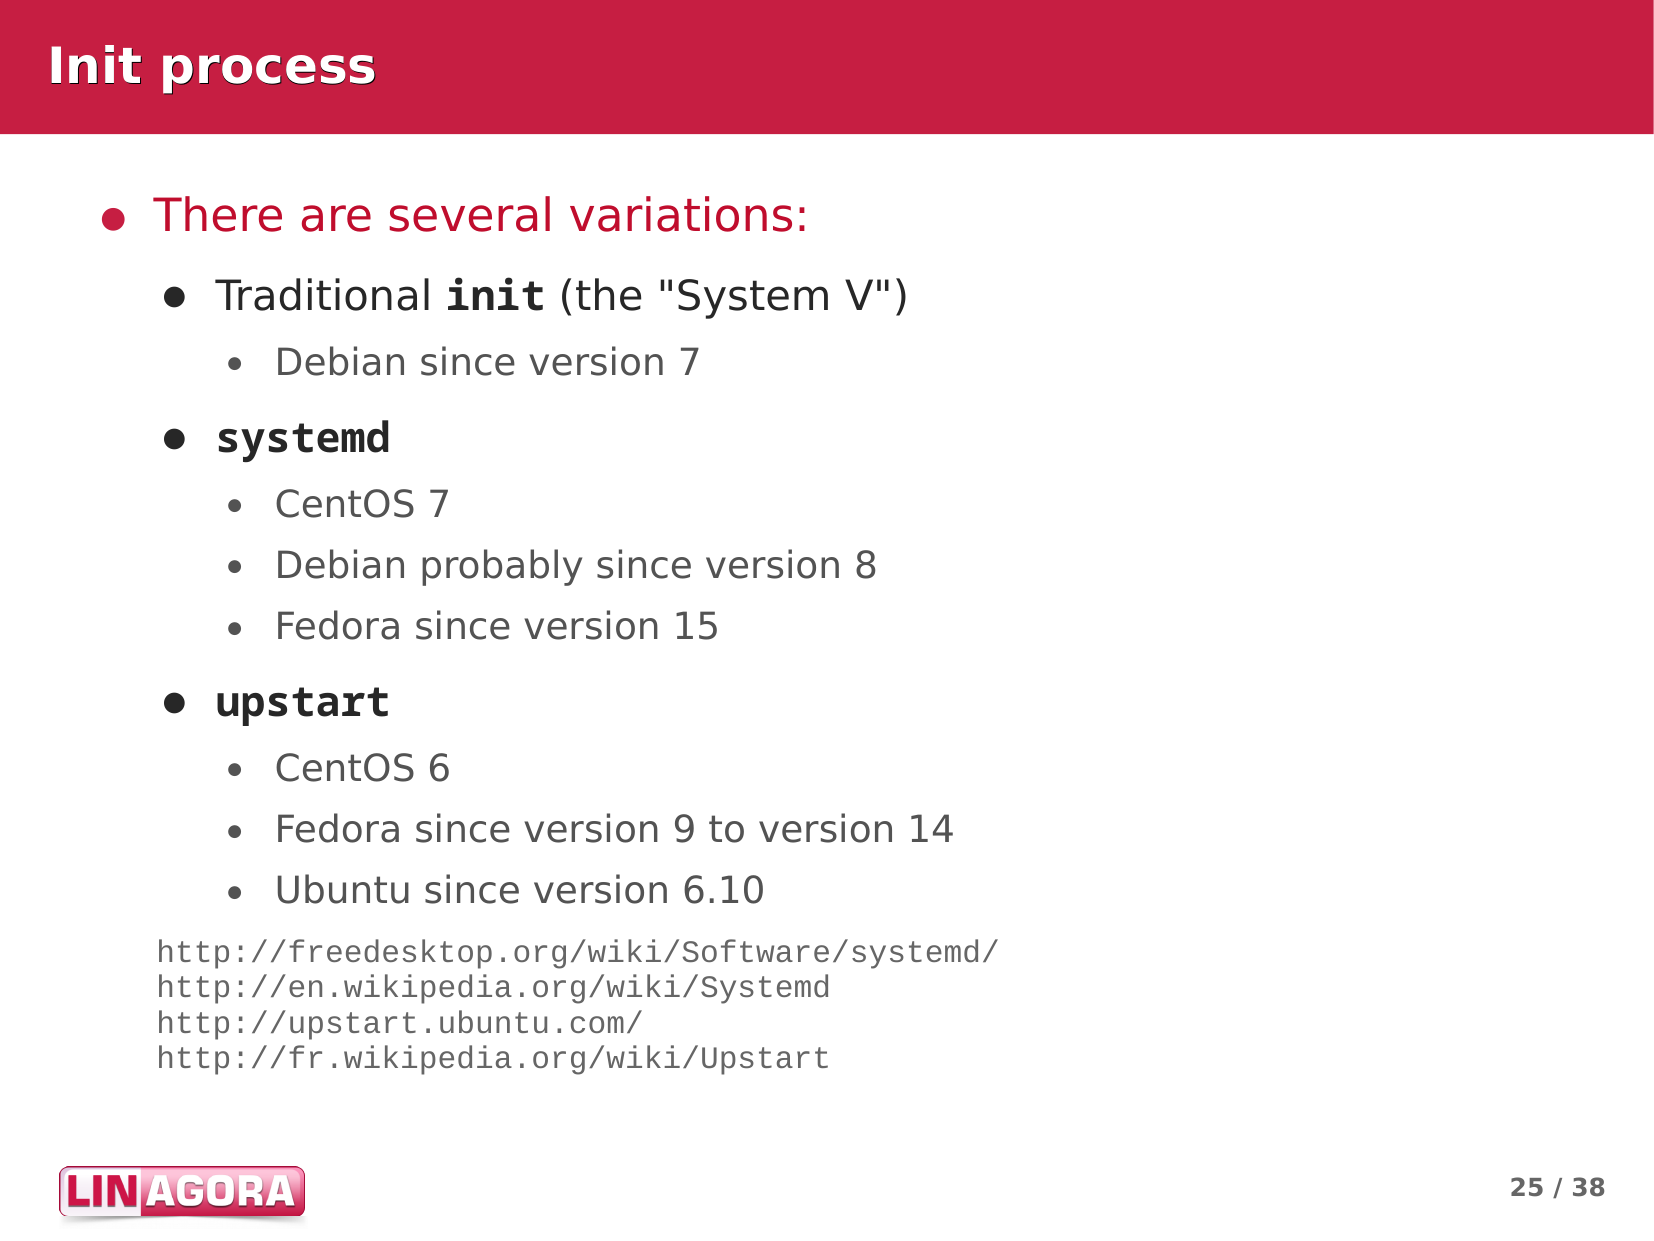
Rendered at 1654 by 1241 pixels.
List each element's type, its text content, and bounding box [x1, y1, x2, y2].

list There are several variations: Traditional init (the "System V") Debian since version 7 systemd CentOS 7 Debian probably since version 8 Fedora since version 15 upstart CentOS 6 Fedora since version 9 to version 14 Ubuntu since version 6.10 [82, 188, 1571, 1134]
title Init process [47, 7, 1624, 126]
text_box http://freedesktop.org/wiki/Software/systemd/ http://en.wikipedia.org/wiki/Systemd http://upstart.ubuntu.com/ http://fr.wikipedia.org/wiki/Upstart [141, 928, 1512, 1087]
picture [59, 1166, 308, 1229]
